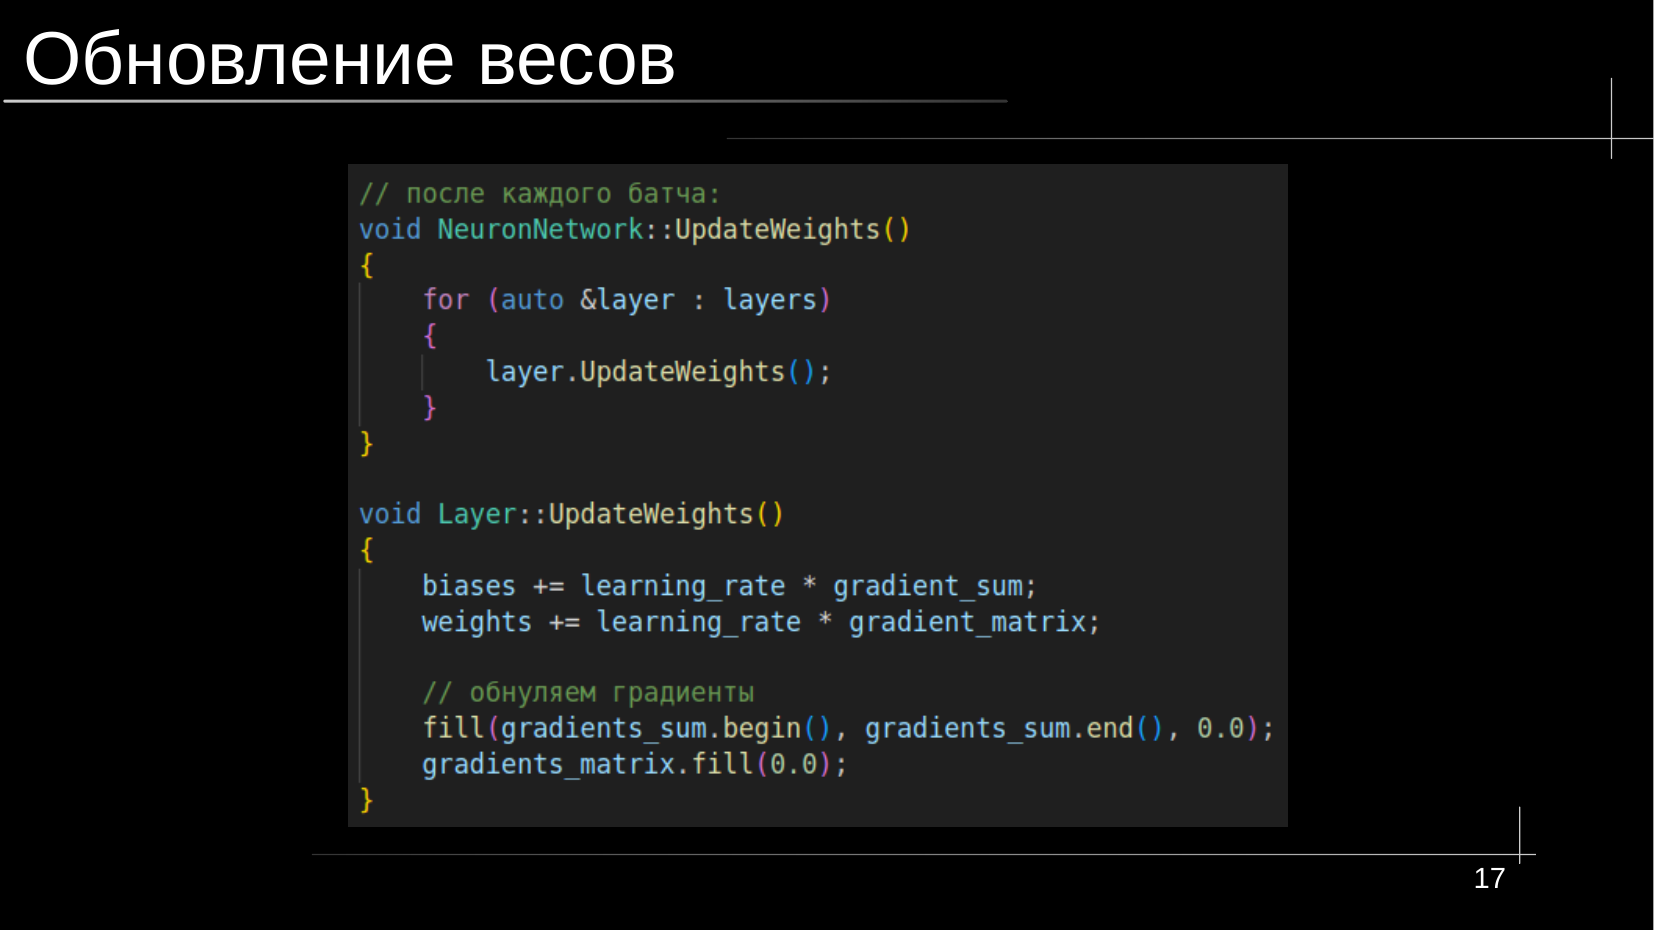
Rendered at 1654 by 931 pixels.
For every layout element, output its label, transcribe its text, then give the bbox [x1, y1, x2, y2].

picture [348, 164, 1288, 827]
title Обновление весов [23, 5, 1589, 113]
